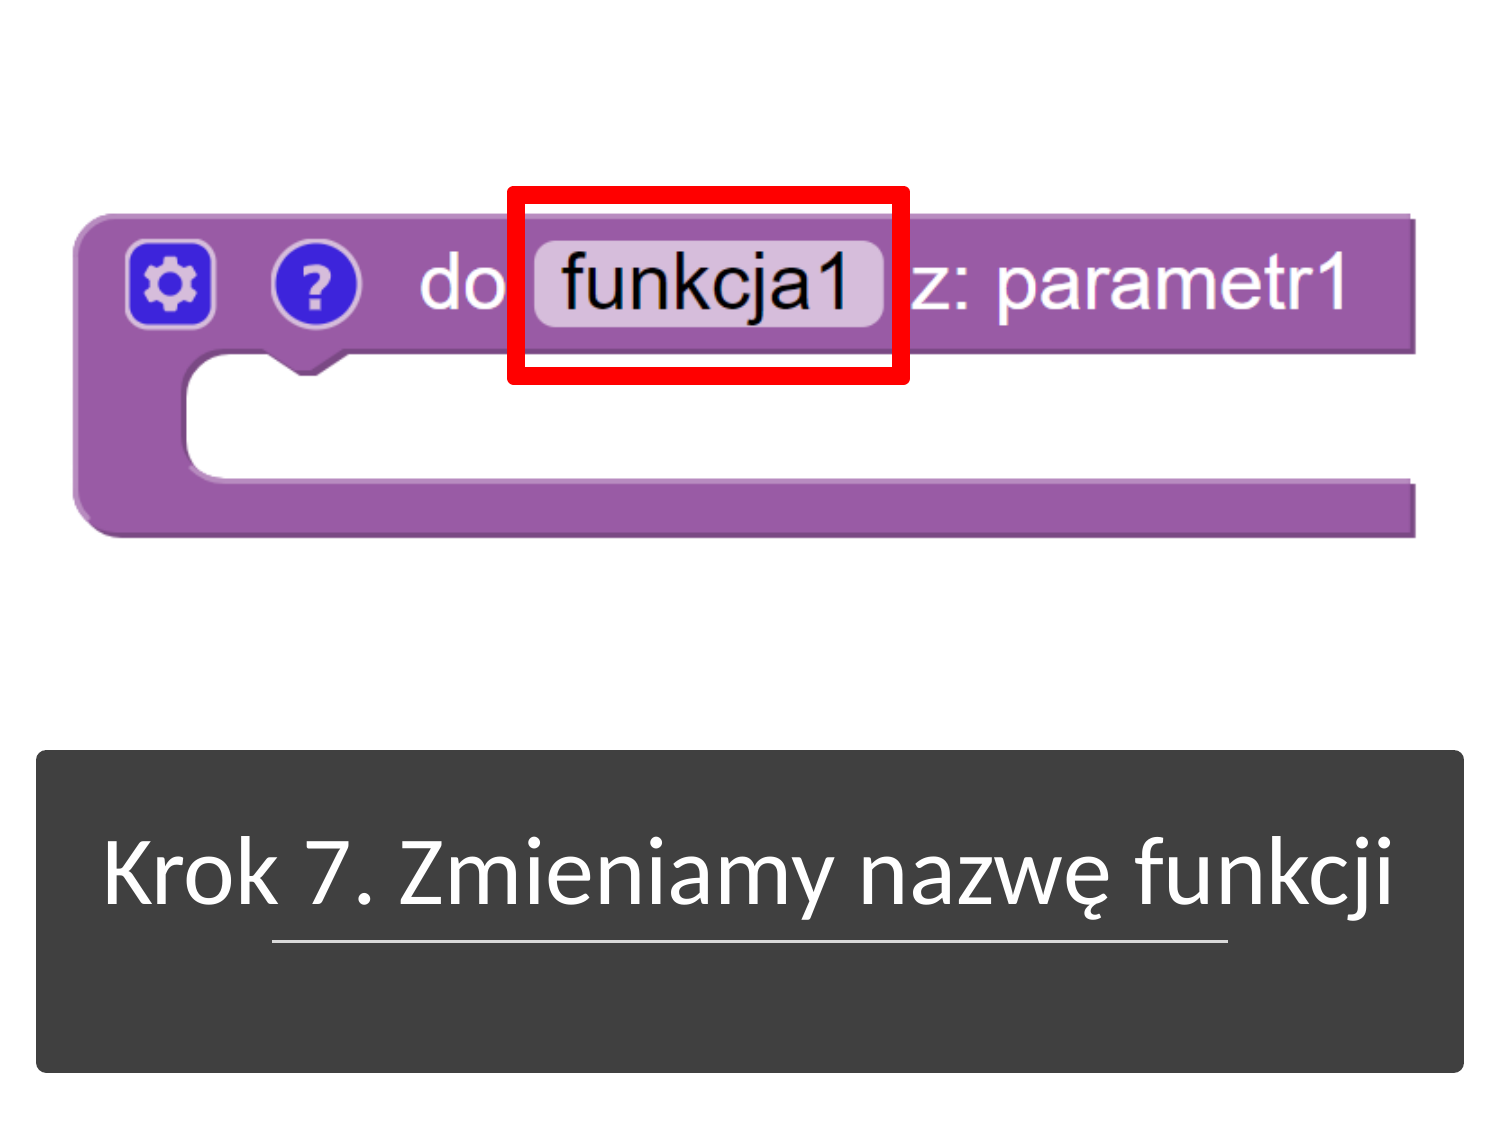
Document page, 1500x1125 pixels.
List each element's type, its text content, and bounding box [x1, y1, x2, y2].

text_box [513, 192, 904, 379]
title Krok 7. Zmieniamy nazwę funkcji [64, 780, 1436, 933]
picture [39, 169, 1454, 588]
text_box [46, 760, 1454, 1063]
